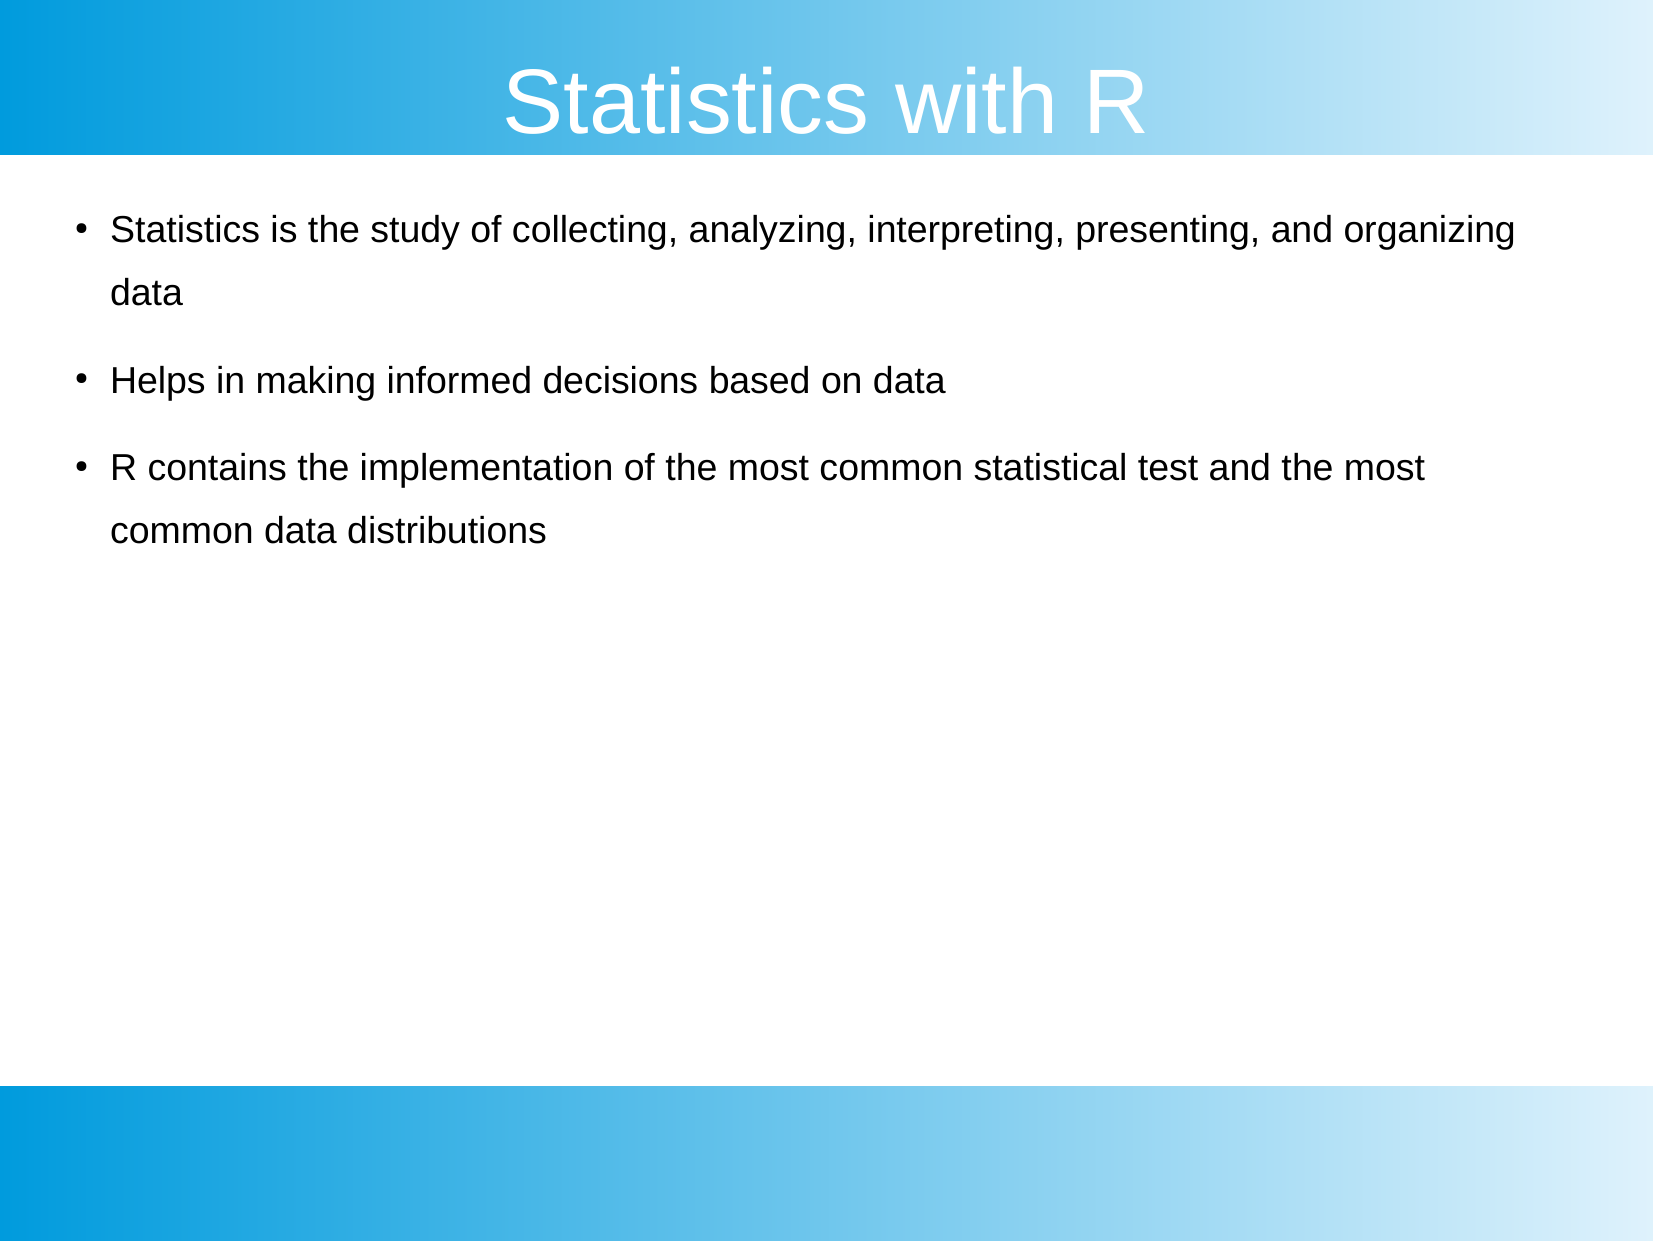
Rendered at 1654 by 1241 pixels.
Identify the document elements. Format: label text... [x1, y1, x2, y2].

title Statistics with R [82, 49, 1571, 155]
text_box Statistics is the study of collecting, analyzing, interpreting, presenting, and organizing data Helps in making informed decisions based on data R contains the implementation of the most common statistical test and the most common data distributions [60, 180, 1591, 560]
